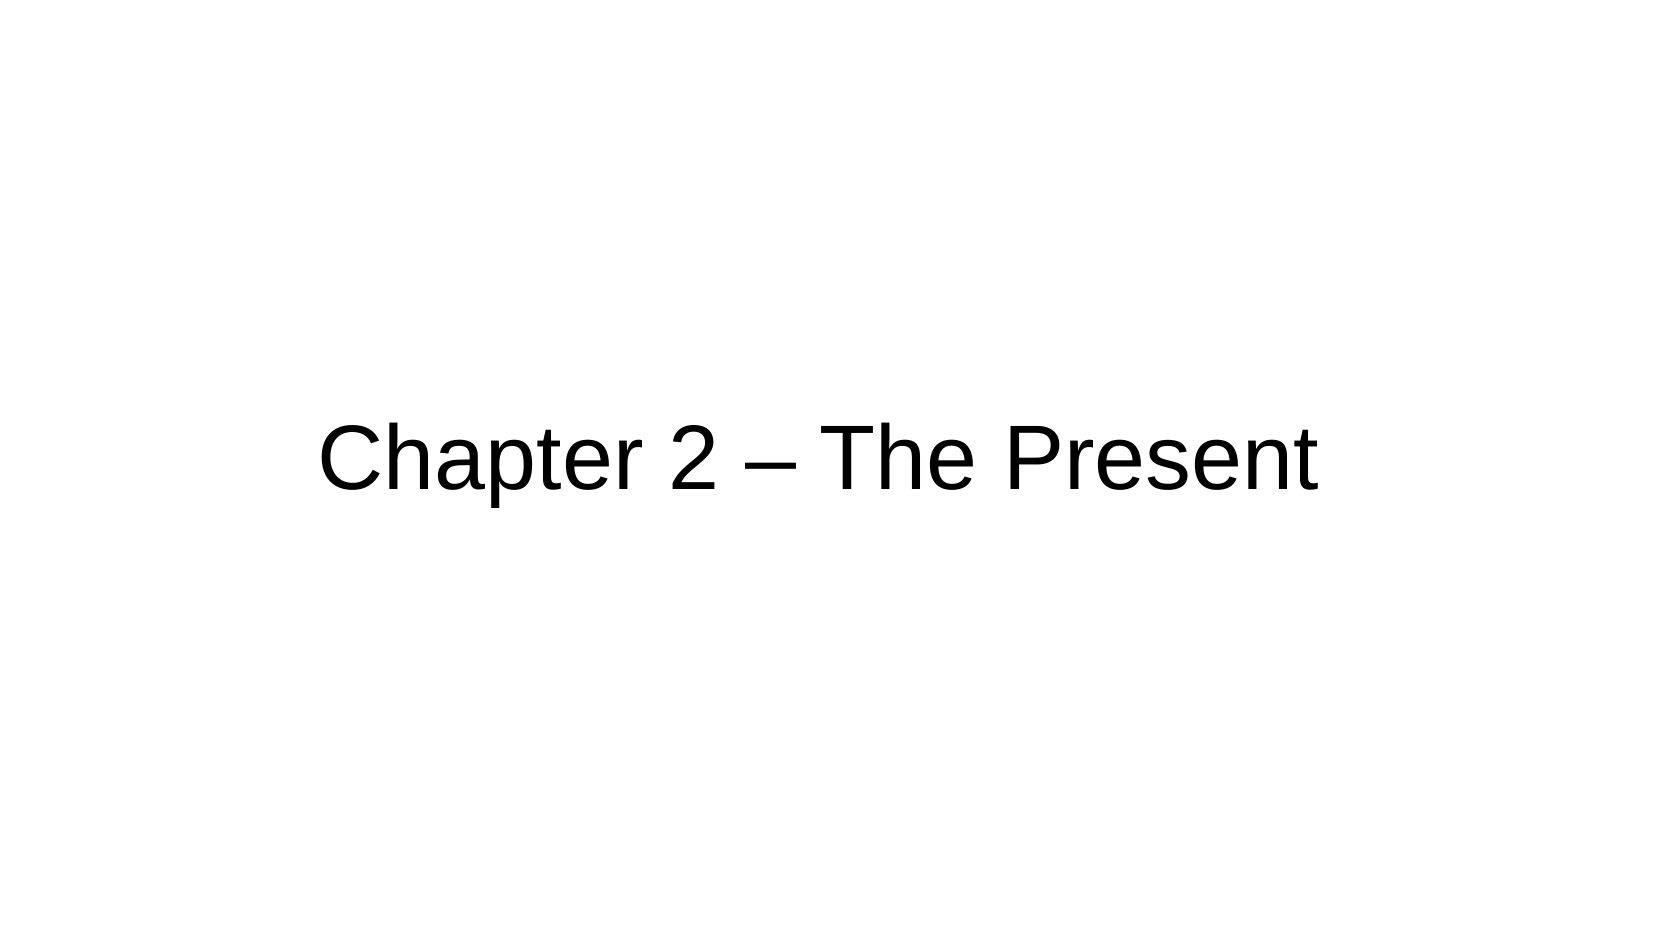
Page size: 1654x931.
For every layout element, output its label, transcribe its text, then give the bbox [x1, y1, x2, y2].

title Chapter 2 – The Present [75, 374, 1564, 531]
